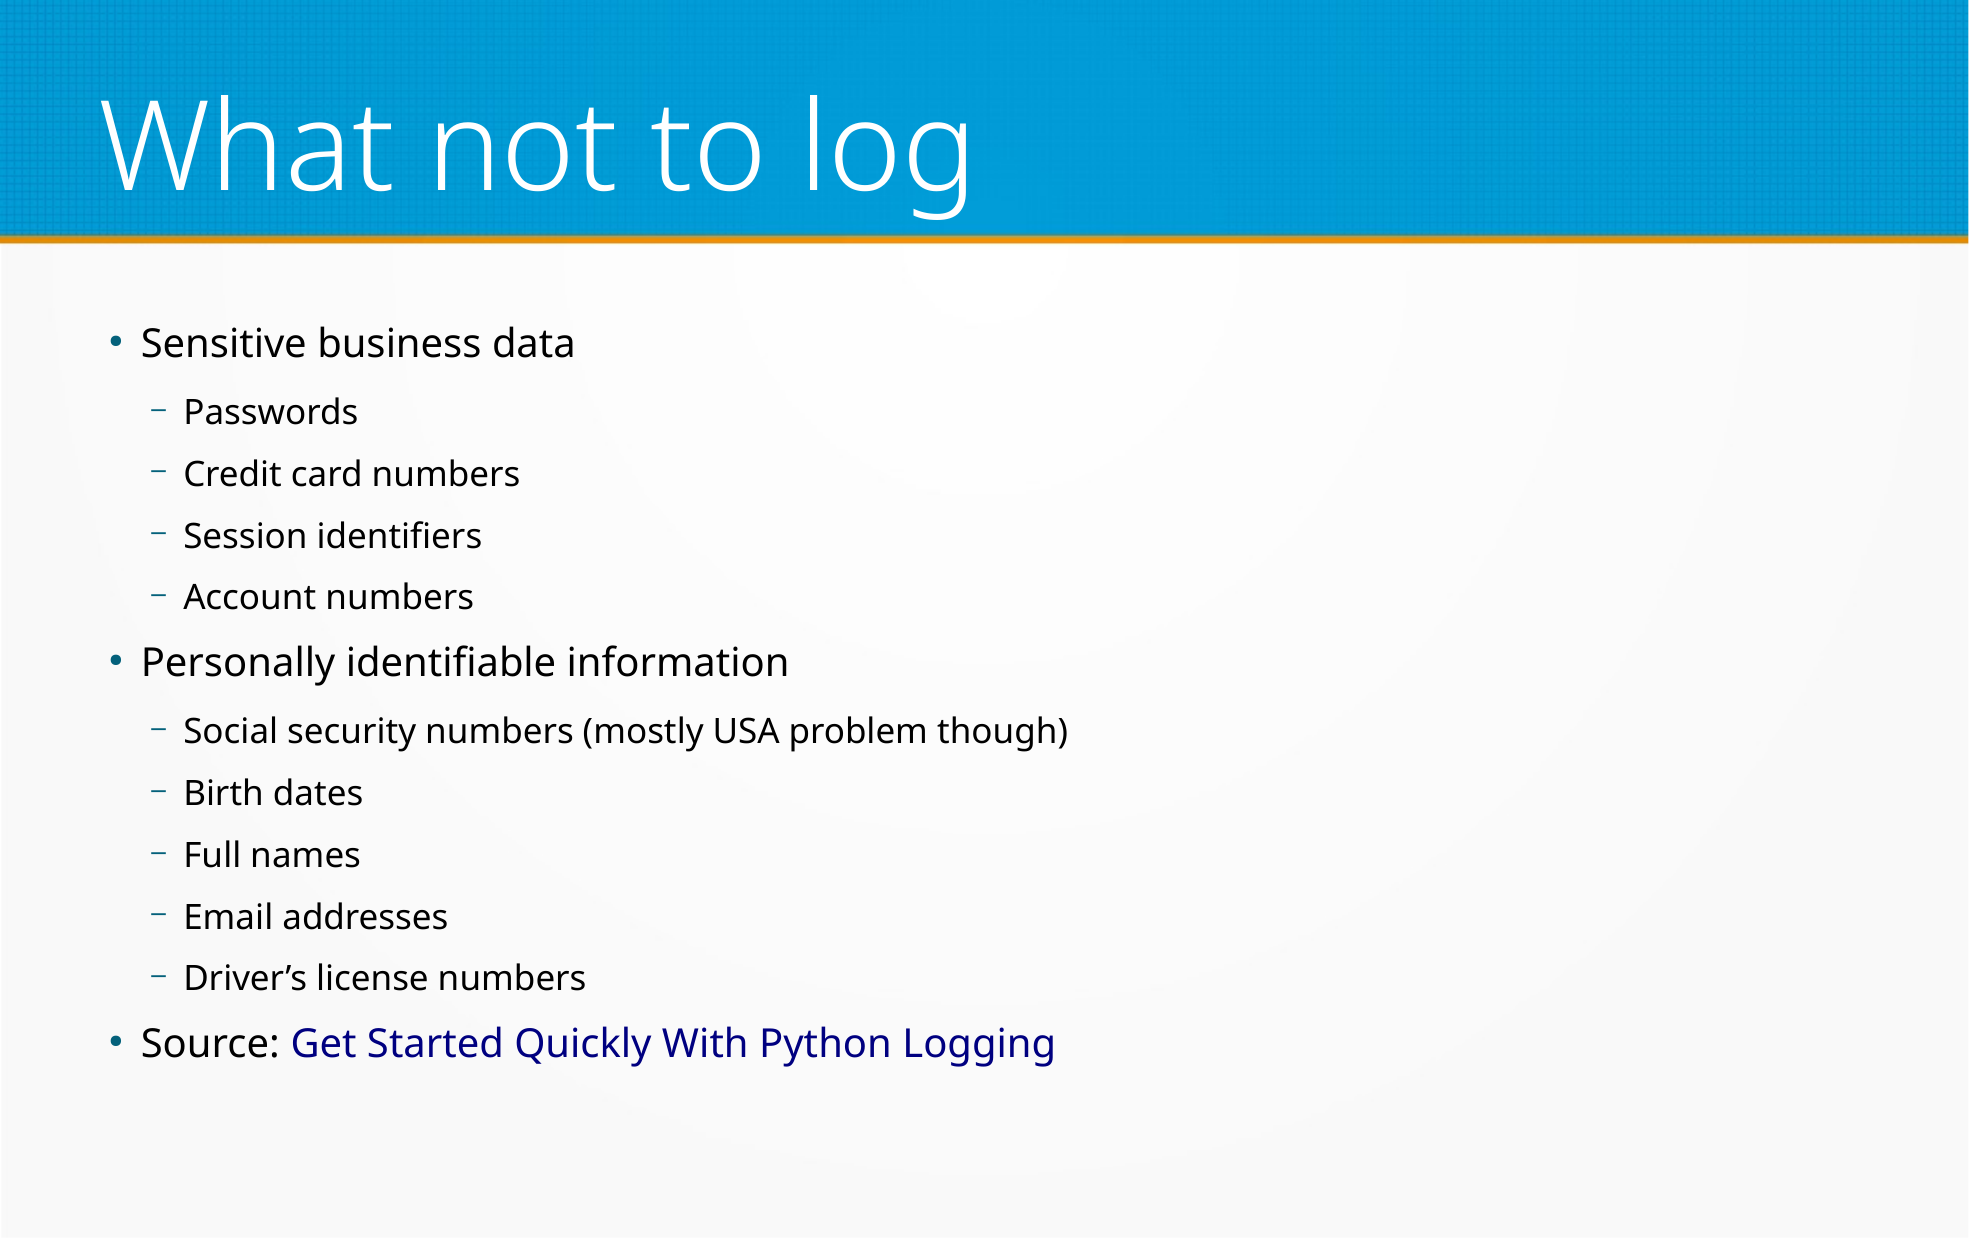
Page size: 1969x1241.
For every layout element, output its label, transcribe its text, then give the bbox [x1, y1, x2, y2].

list Sensitive business data Passwords Credit card numbers Session identifiers Account numbers Personally identifiable information Social security numbers (mostly USA problem though) Birth dates Full names Email addresses Driver’s license numbers Source: Get Started Quickly With Python Logging [98, 315, 1861, 1081]
title What not to log [98, 19, 1870, 227]
picture [0, 233, 1969, 1241]
